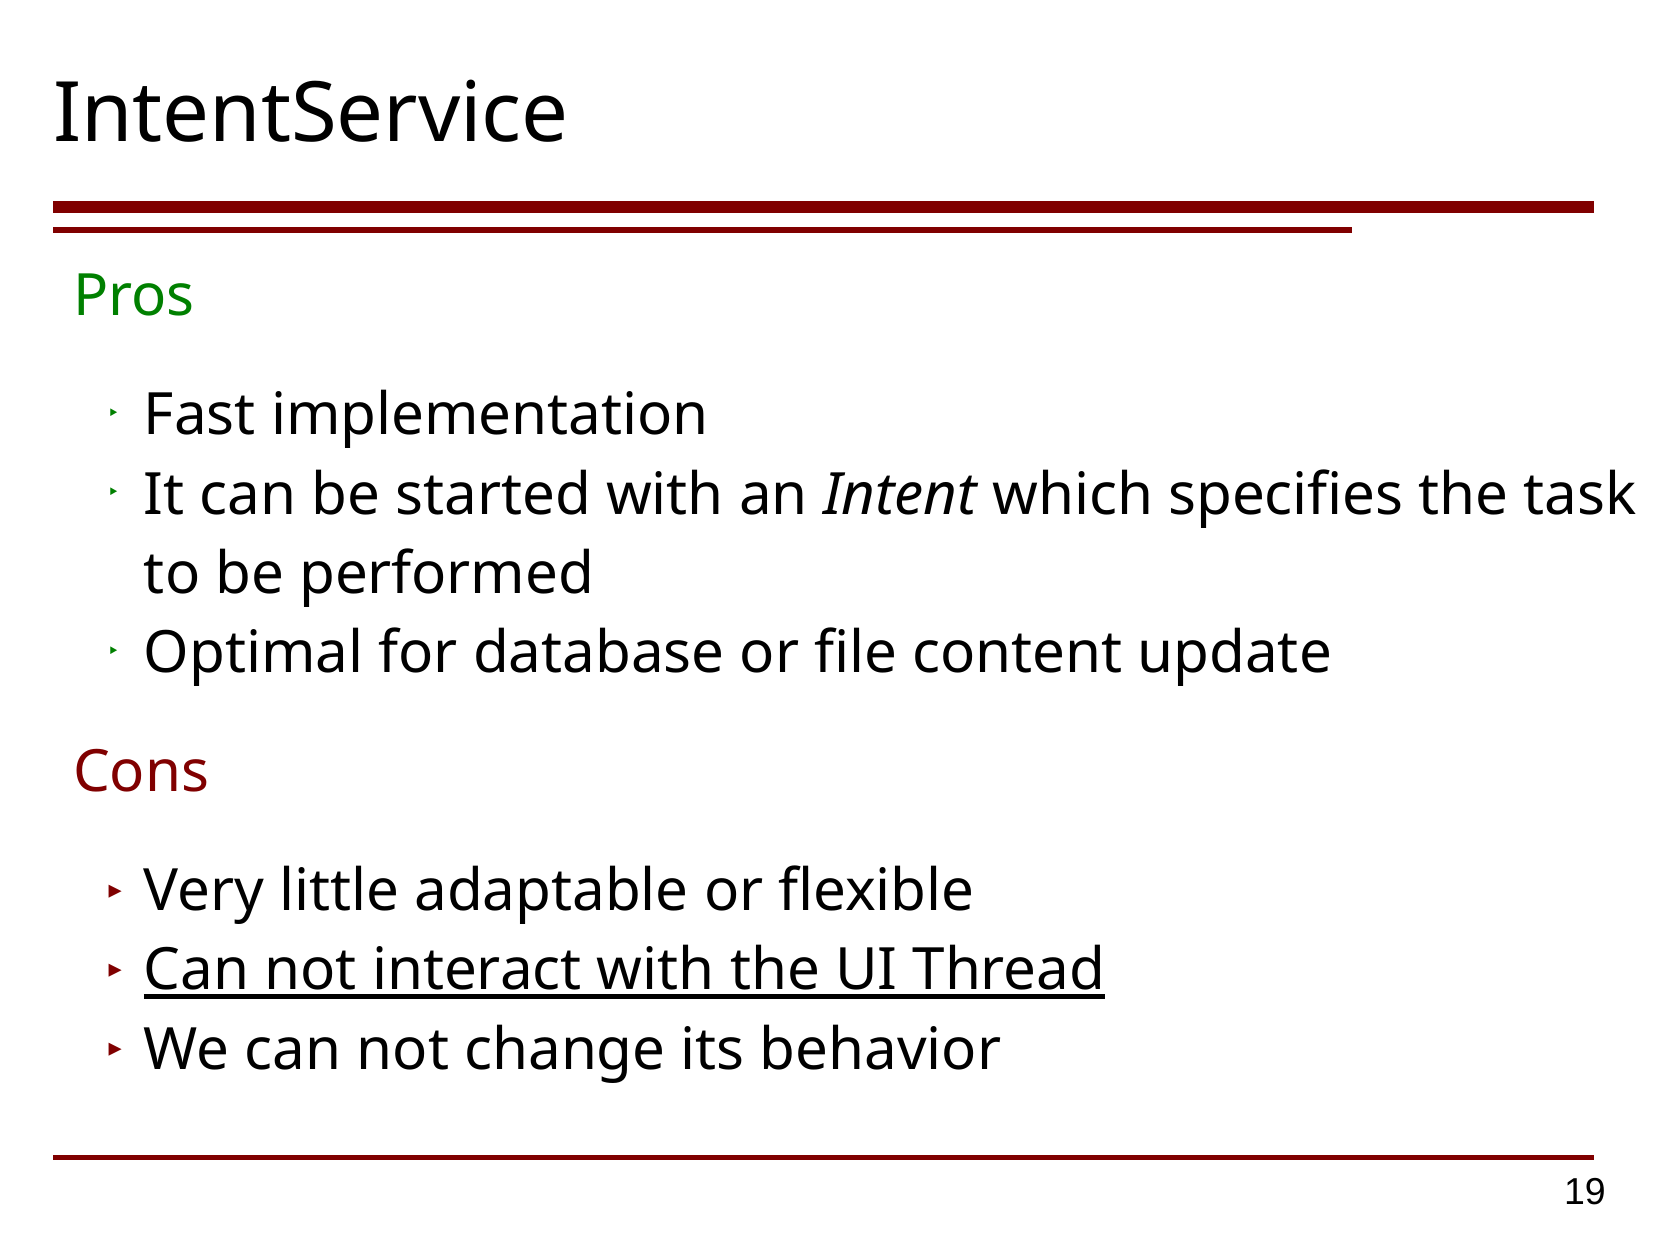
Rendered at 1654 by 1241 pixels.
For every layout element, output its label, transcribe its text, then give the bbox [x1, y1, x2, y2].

subtitle IntentService [53, 48, 1542, 172]
text_box <number> [35, 1163, 1654, 1221]
text_box Pros Fast implementation It can be started with an Intent which specifies the task to be performed Optimal for database or file content update Cons Very little adaptable or flexible Can not interact with the UI Thread We can not change its behavior [58, 246, 1586, 1158]
